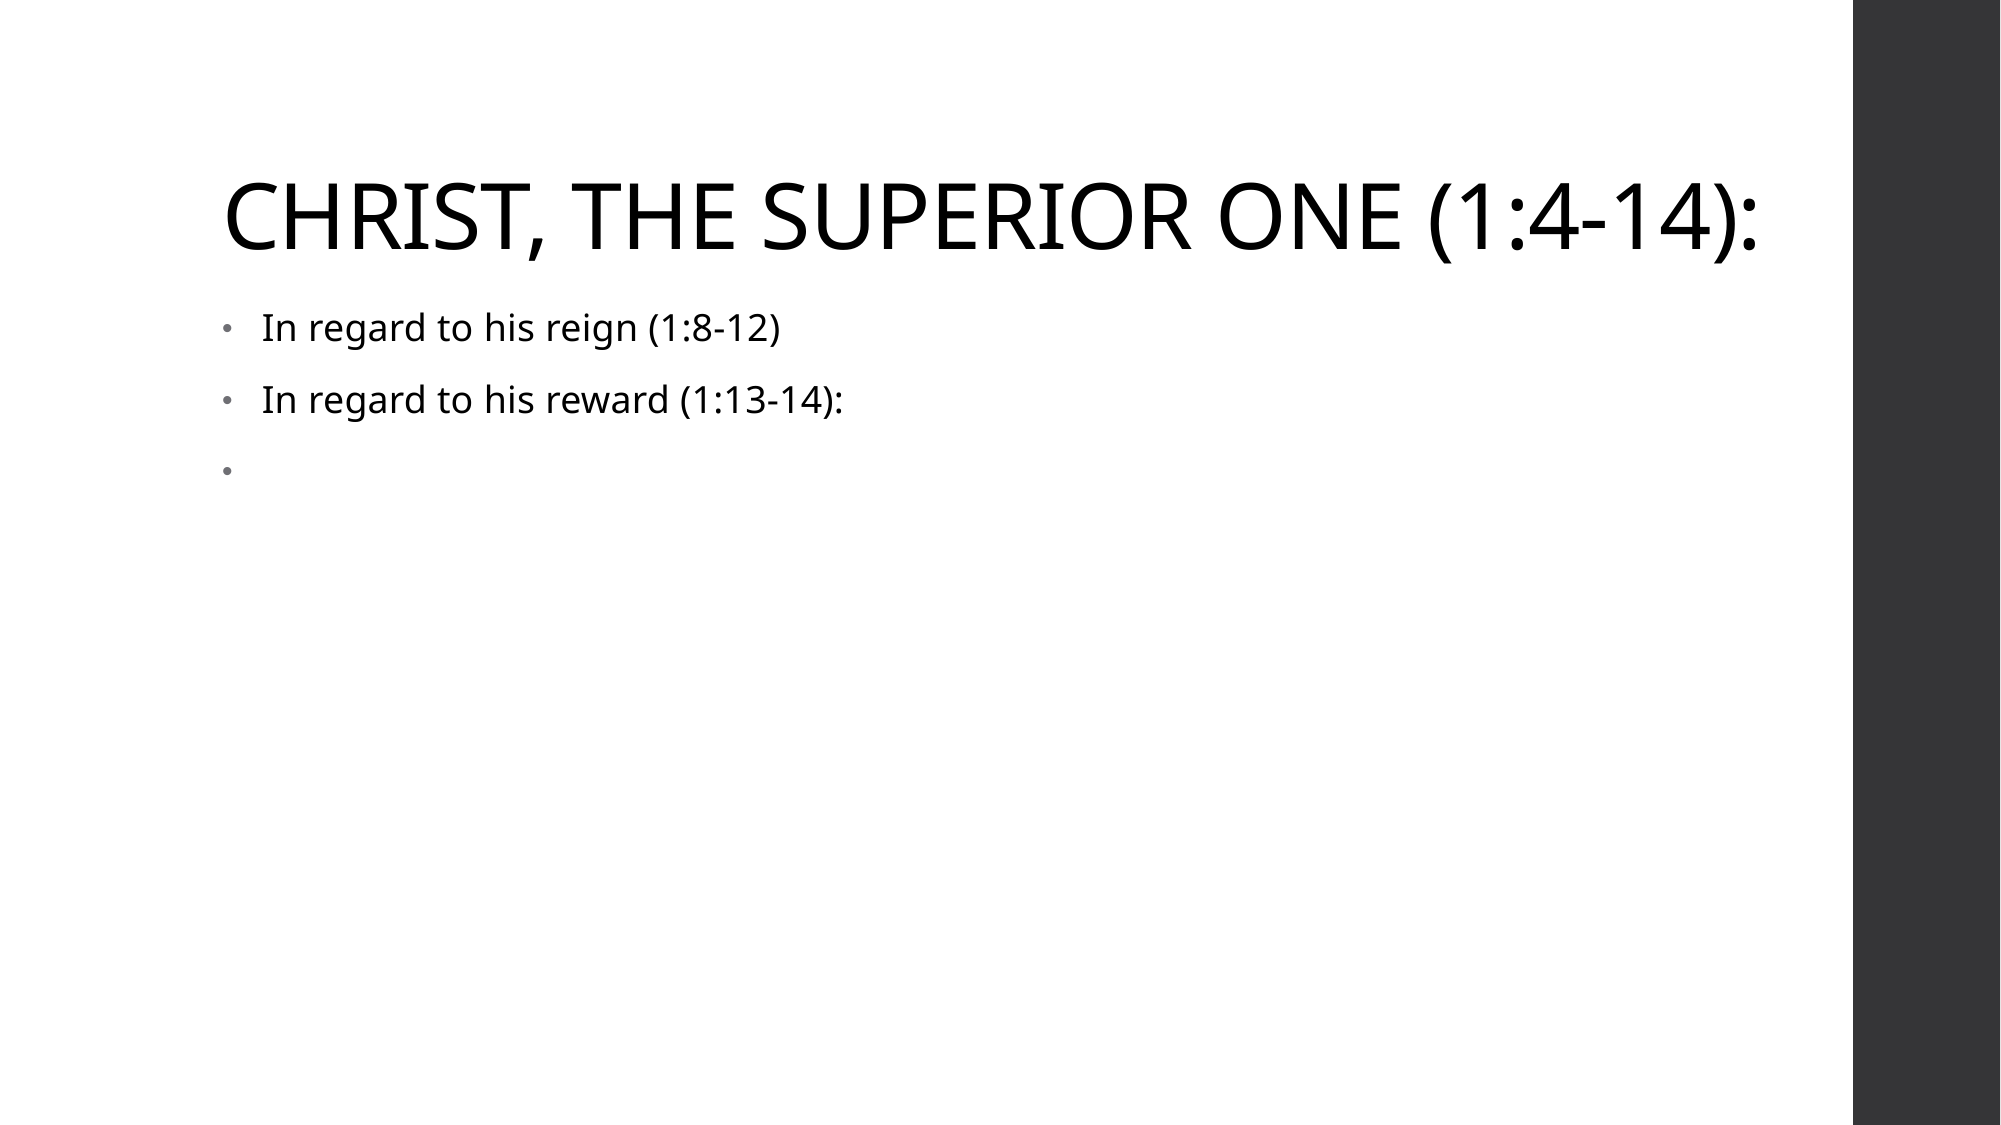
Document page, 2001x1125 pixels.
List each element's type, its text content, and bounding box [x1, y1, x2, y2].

title CHRIST, THE SUPERIOR ONE (1:4-14): [206, 60, 1797, 278]
list In regard to his reign (1:8-12) In regard to his reward (1:13-14): [206, 299, 1617, 1014]
